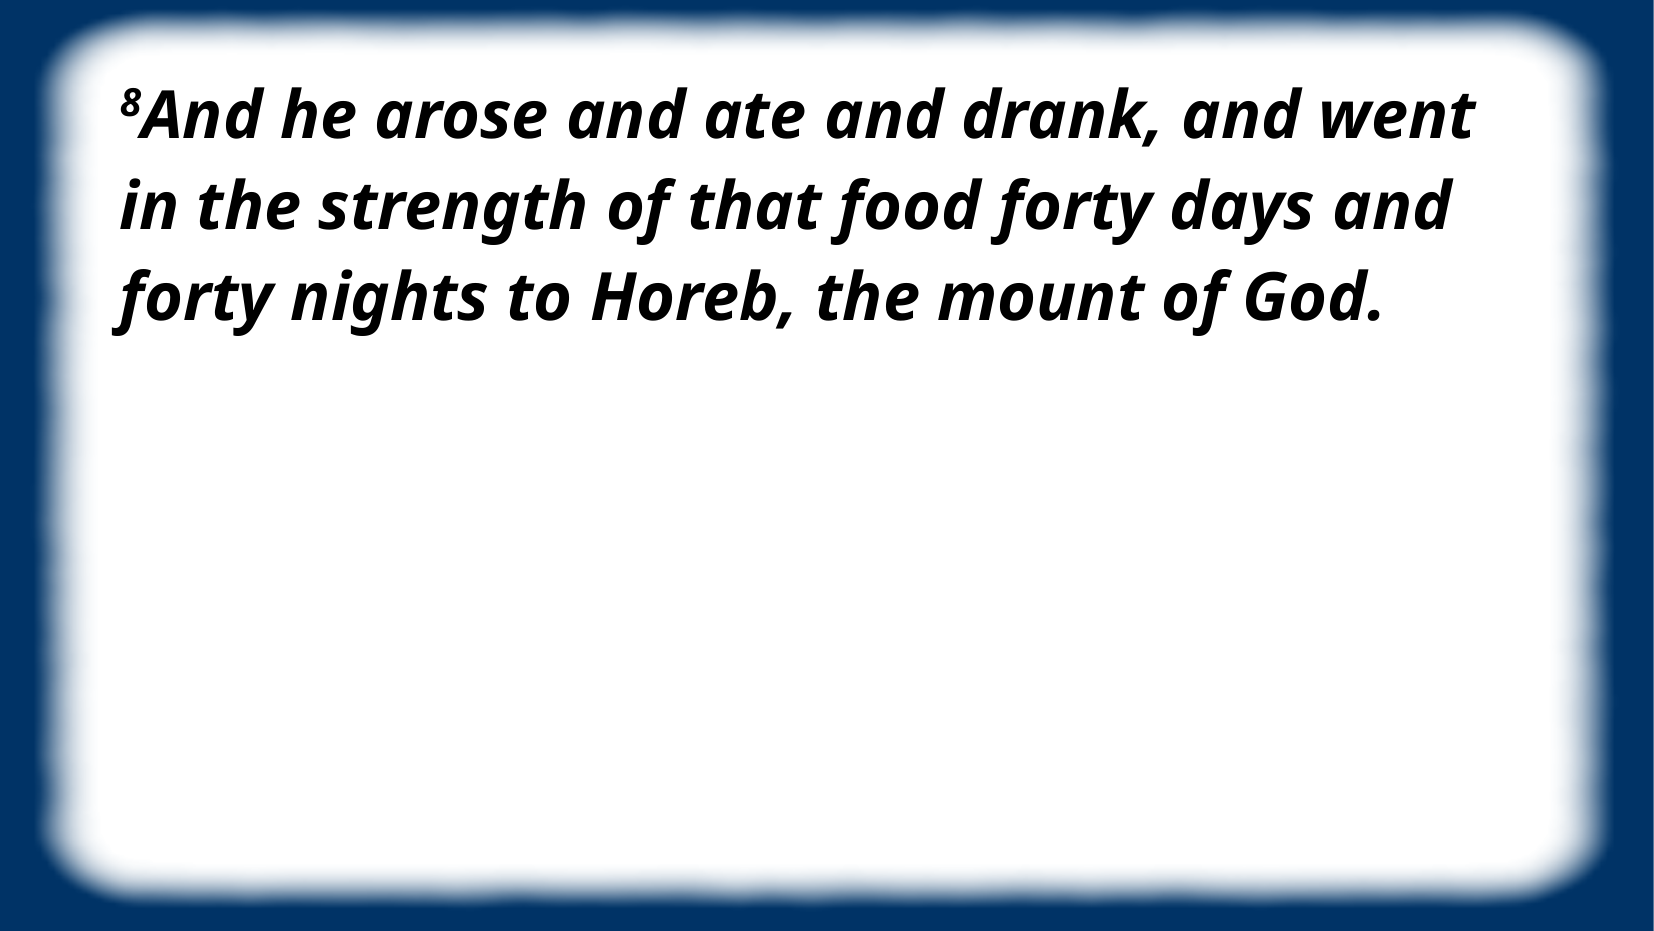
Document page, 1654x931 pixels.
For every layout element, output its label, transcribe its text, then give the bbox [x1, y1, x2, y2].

text_box 8And he arose and ate and drank, and went in the strength of that food forty days and forty nights to Horeb, the mount of God. [105, 60, 1546, 397]
picture [0, 0, 1654, 931]
